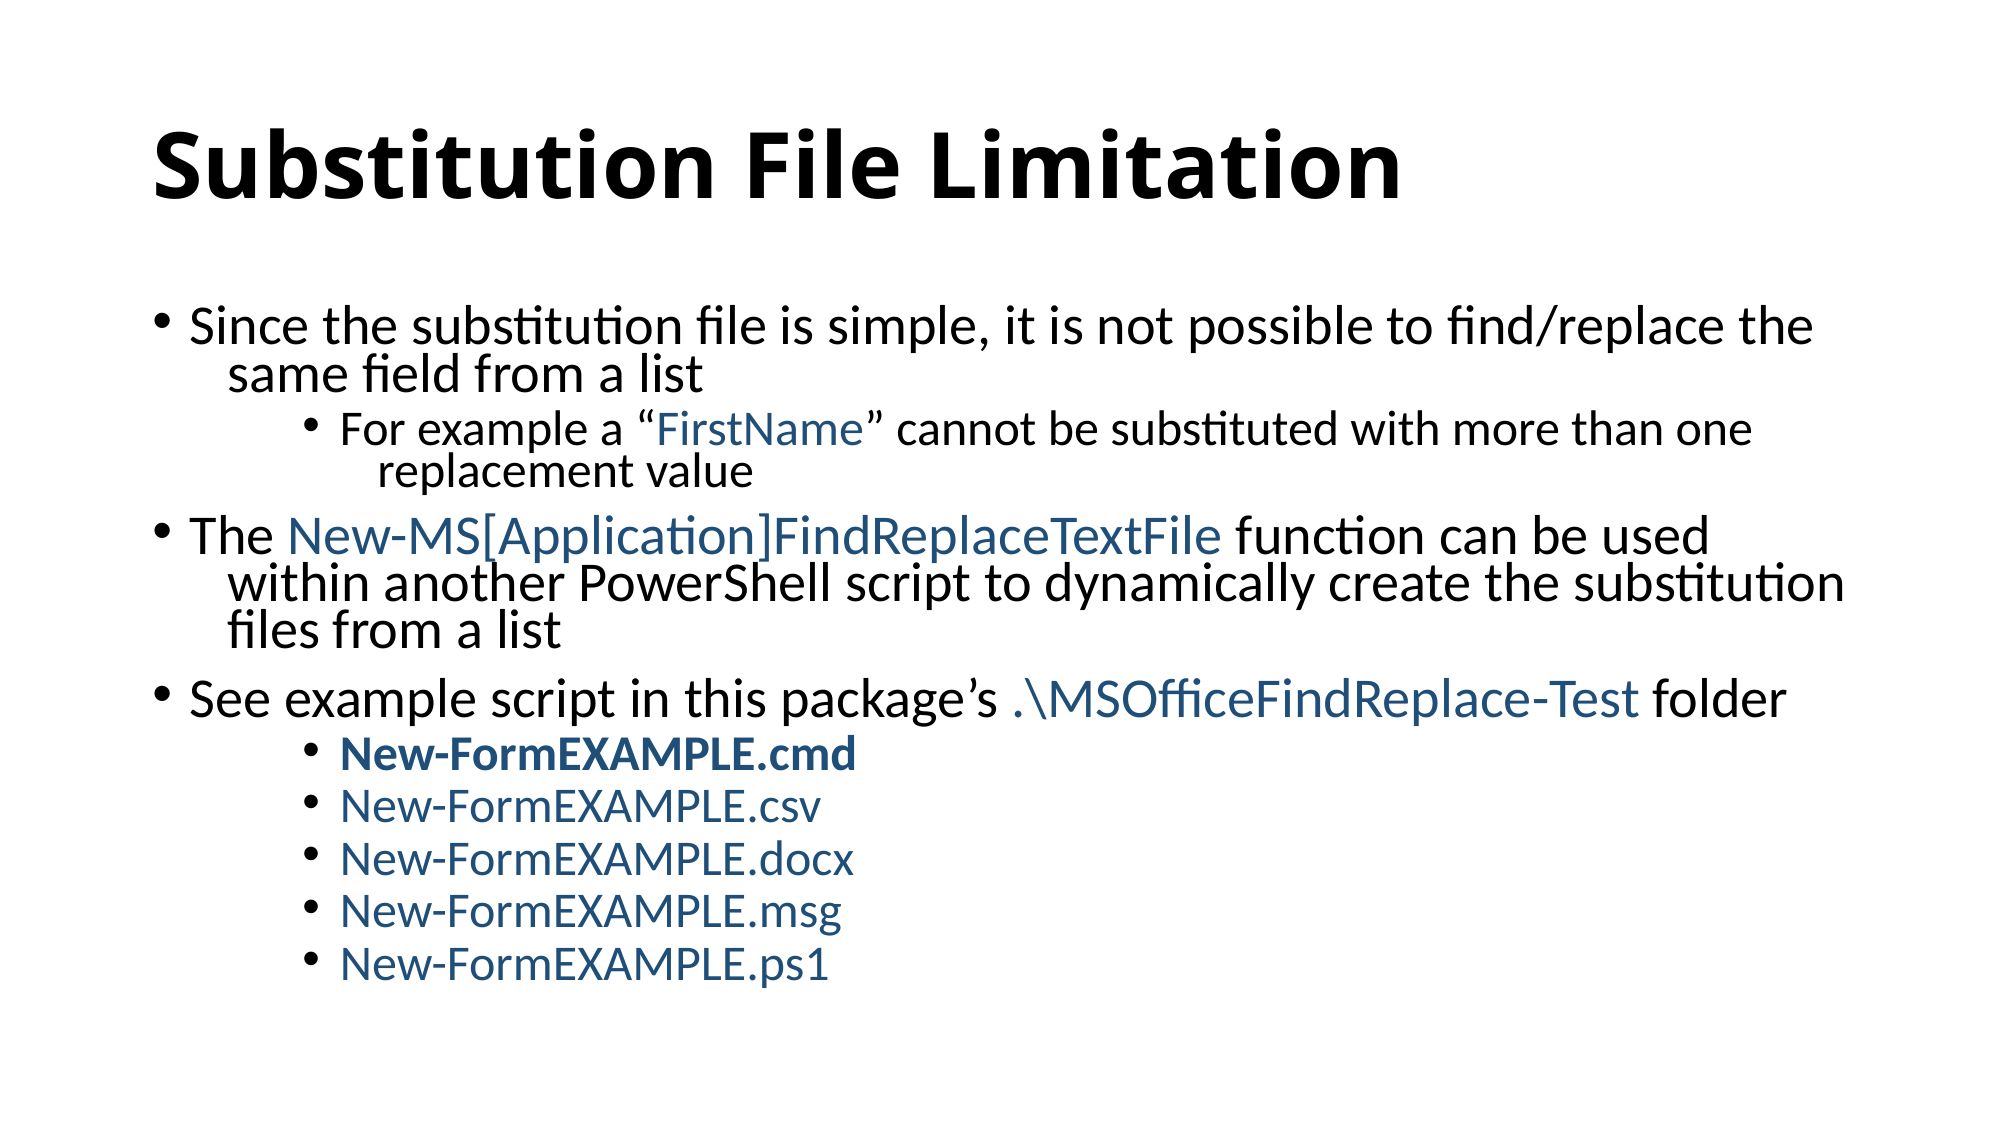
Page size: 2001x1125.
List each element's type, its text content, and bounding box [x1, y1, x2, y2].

title Substitution File Limitation [137, 59, 1863, 278]
list Since the substitution file is simple, it is not possible to find/replace the same field from a list For example a “FirstName” cannot be substituted with more than one replacement value The New-MS[Application]FindReplaceTextFile function can be used within another PowerShell script to dynamically create the substitution files from a list See example script in this package’s .\MSOfficeFindReplace-Test folder New-FormEXAMPLE.cmd New-FormEXAMPLE.csv New-FormEXAMPLE.docx New-FormEXAMPLE.msg New-FormEXAMPLE.ps1 [137, 299, 1863, 1014]
